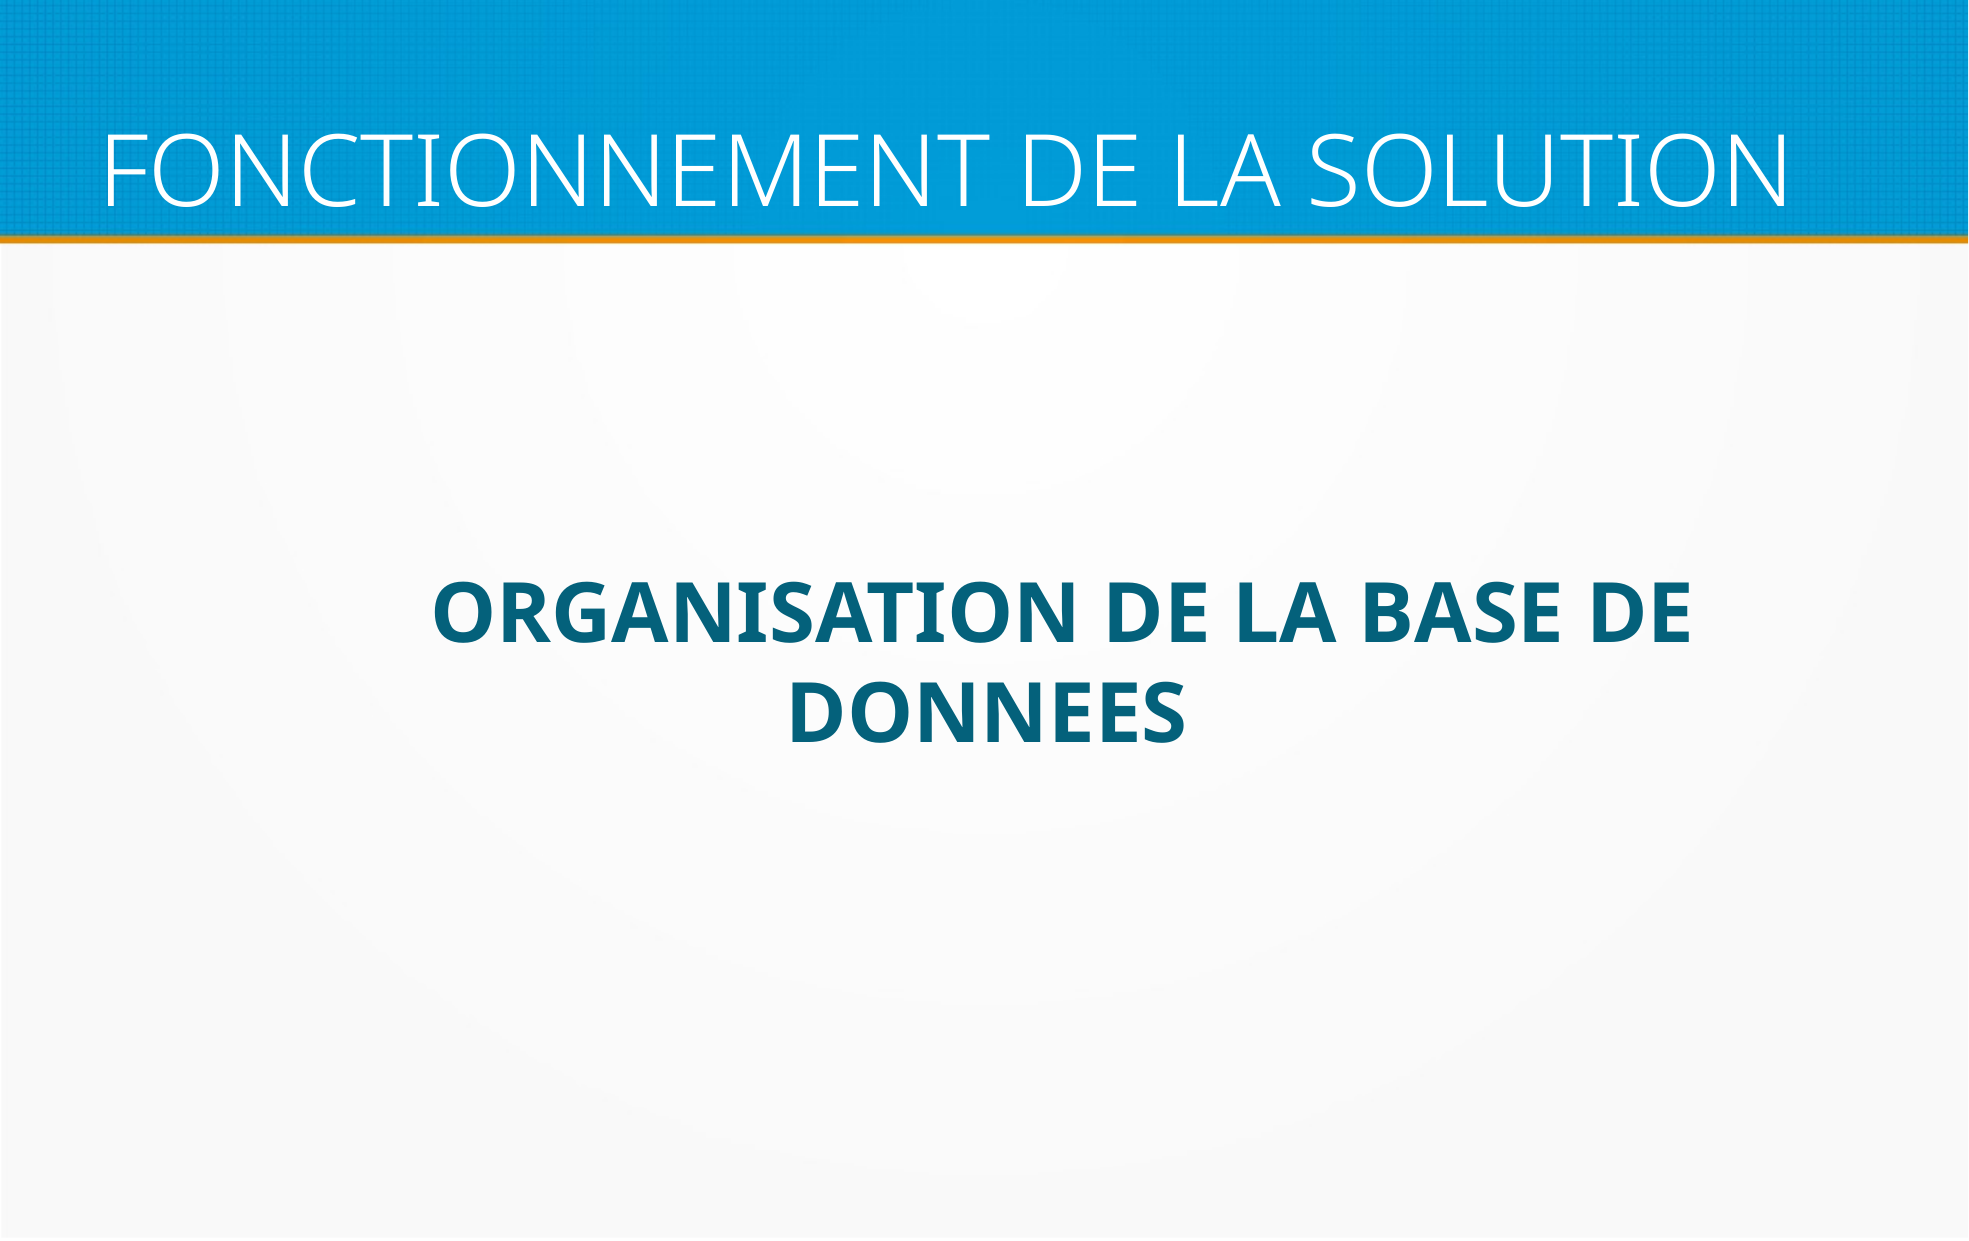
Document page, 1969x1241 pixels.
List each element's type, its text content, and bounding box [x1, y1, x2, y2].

list ORGANISATION DE LA BASE DE DONNEES [98, 300, 1875, 1185]
picture [0, 233, 1969, 1241]
text_box FONCTIONNEMENT DE LA SOLUTION [98, 19, 1870, 227]
